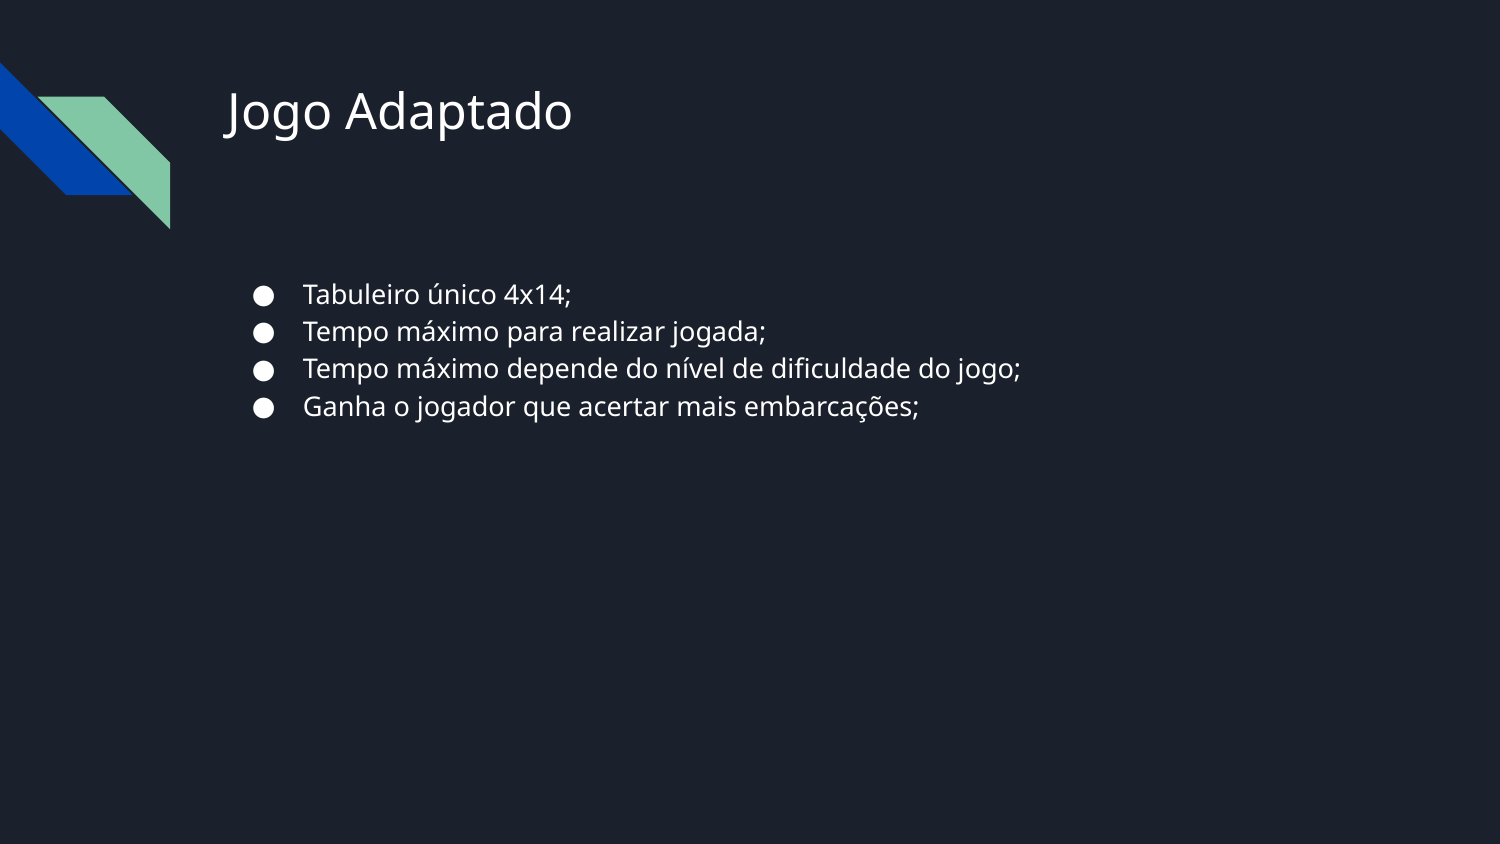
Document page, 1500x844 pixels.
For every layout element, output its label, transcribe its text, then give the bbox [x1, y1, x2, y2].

list Tabuleiro único 4x14; Tempo máximo para realizar jogada; Tempo máximo depende do nível de dificuldade do jogo; Ganha o jogador que acertar mais embarcações; [212, 257, 1368, 735]
title Jogo Adaptado [212, 64, 1368, 215]
